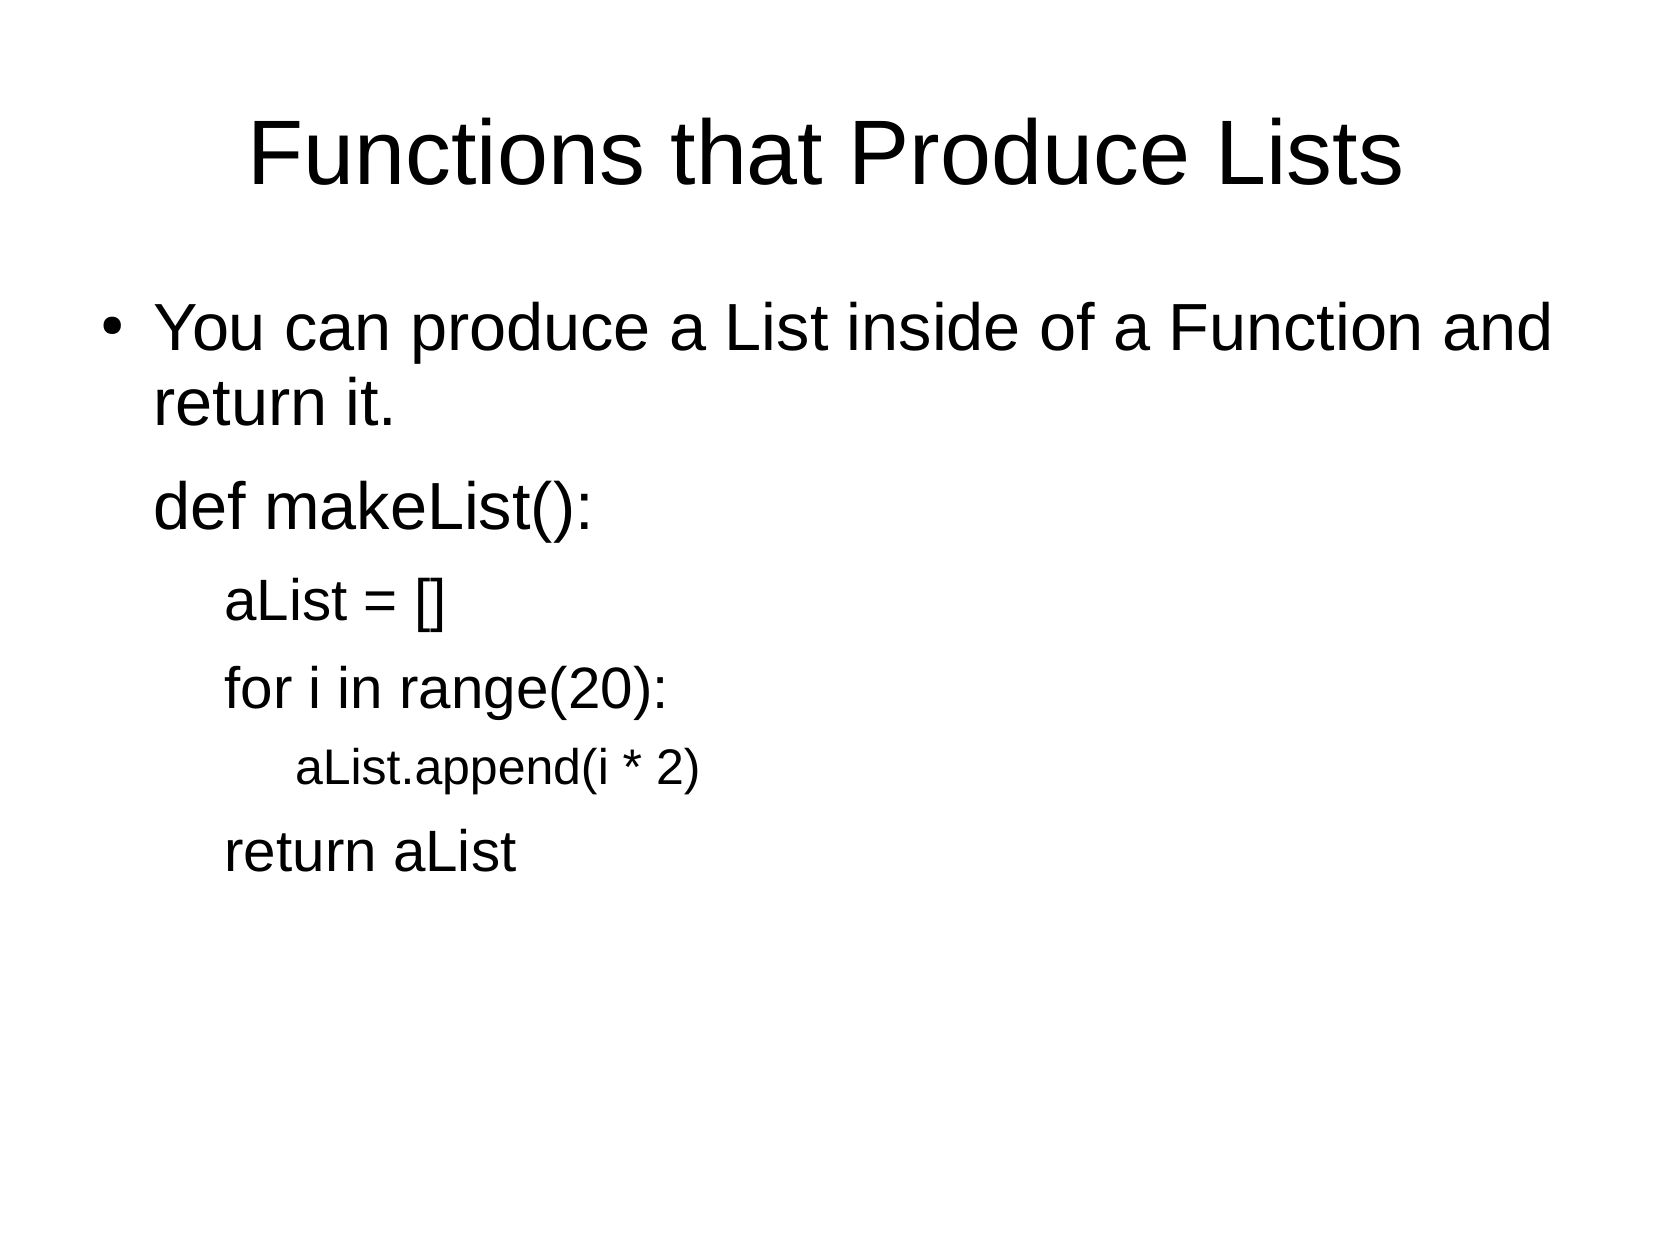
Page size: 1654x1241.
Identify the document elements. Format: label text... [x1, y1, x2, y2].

list You can produce a List inside of a Function and return it. def makeList(): aList = [] for i in range(20): aList.append(i * 2) return aList [82, 290, 1571, 1010]
title Functions that Produce Lists [82, 49, 1571, 257]
